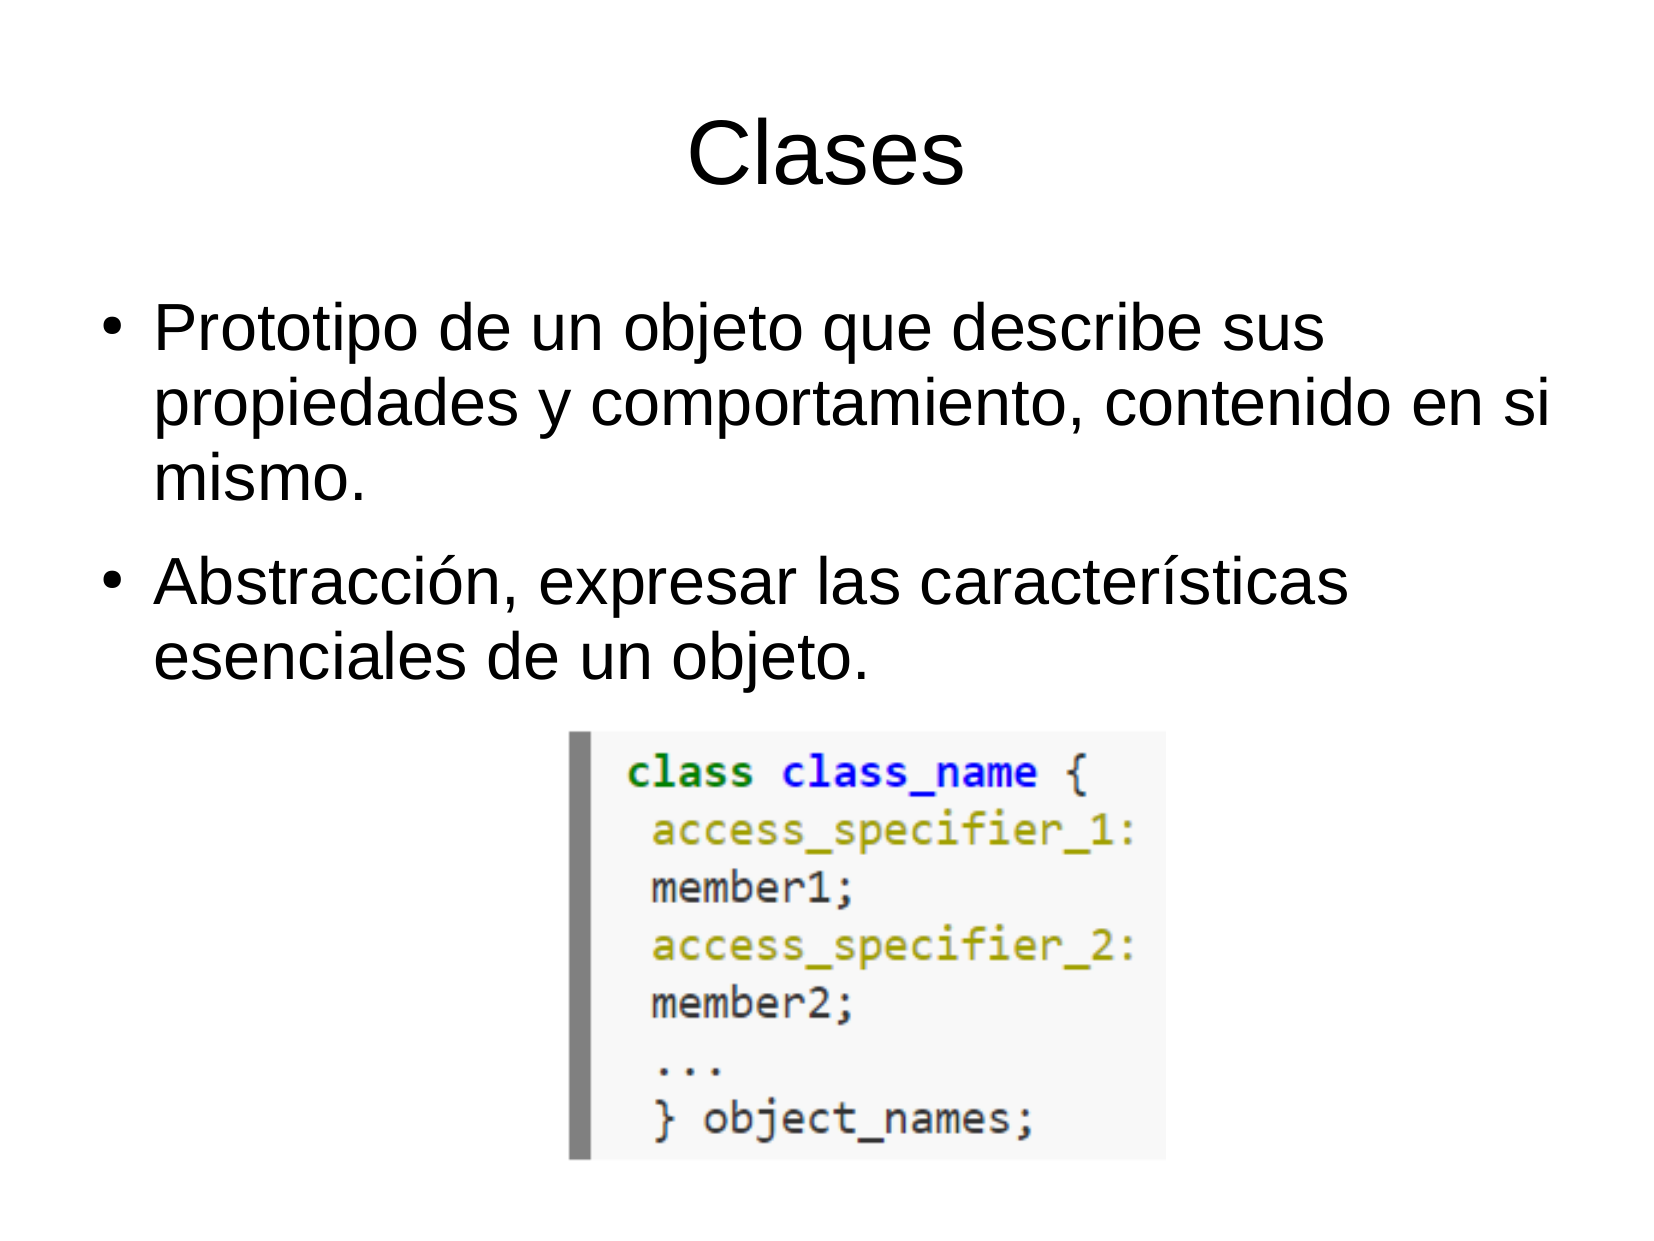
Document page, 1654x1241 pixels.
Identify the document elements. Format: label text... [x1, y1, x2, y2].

list Prototipo de un objeto que describe sus propiedades y comportamiento, contenido en si mismo. Abstracción, expresar las características esenciales de un objeto. [82, 290, 1571, 1010]
title Clases [82, 49, 1571, 257]
picture [541, 713, 1166, 1182]
